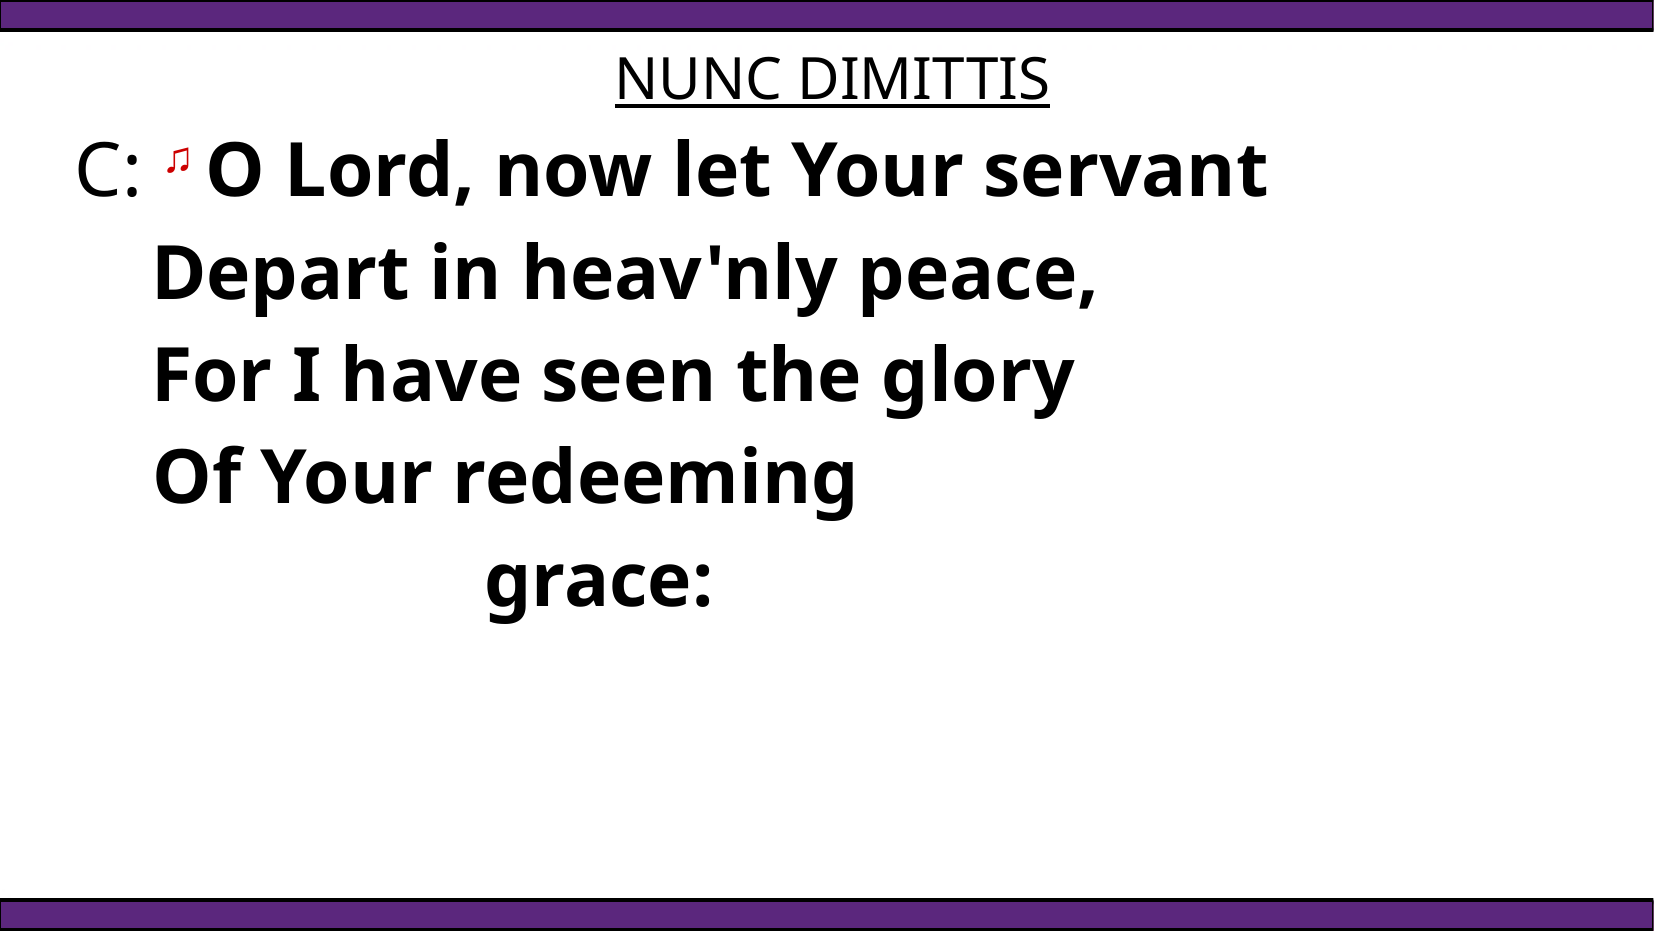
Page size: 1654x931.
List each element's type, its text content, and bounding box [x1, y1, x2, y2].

text_box [0, 900, 1654, 931]
picture [0, 31, 1654, 900]
text_box [0, 0, 1654, 31]
text_box NUNC DIMITTIS C: ♫ O Lord, now let Your servant Depart in heav'nly peace, For I have seen the glory Of Your redeeming grace: [60, 30, 1606, 622]
